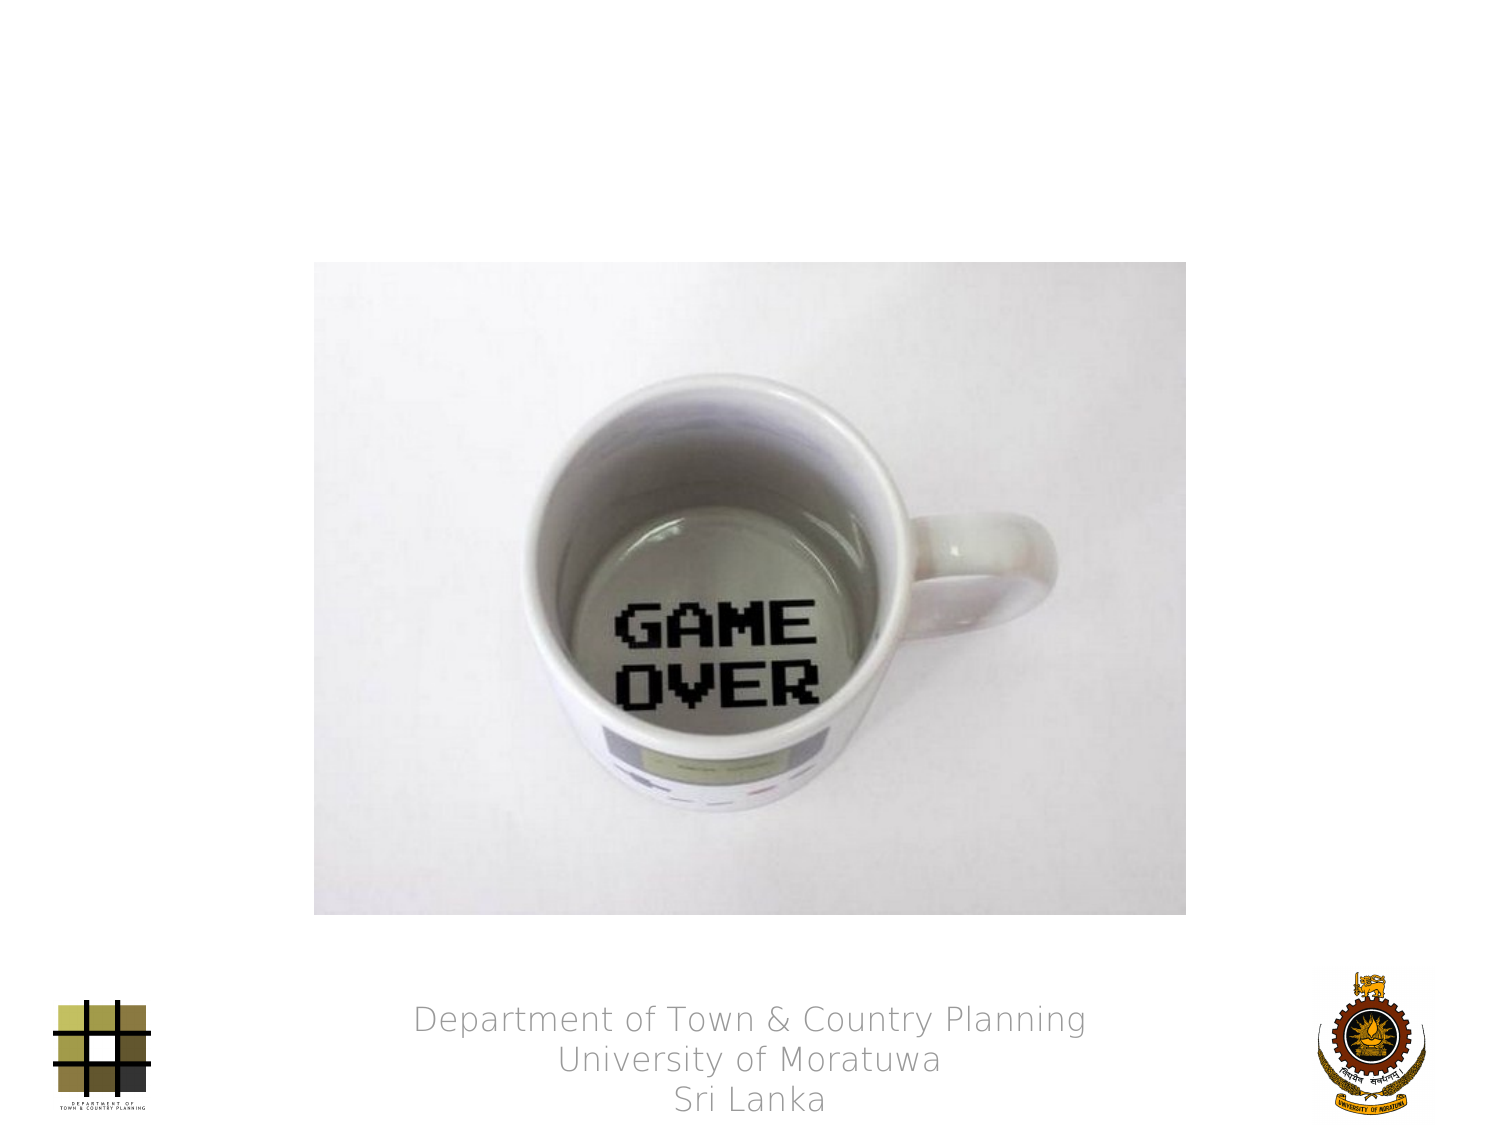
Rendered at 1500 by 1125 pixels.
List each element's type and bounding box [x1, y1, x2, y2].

picture [314, 262, 1186, 915]
picture [53, 1000, 151, 1110]
picture [1312, 966, 1435, 1125]
